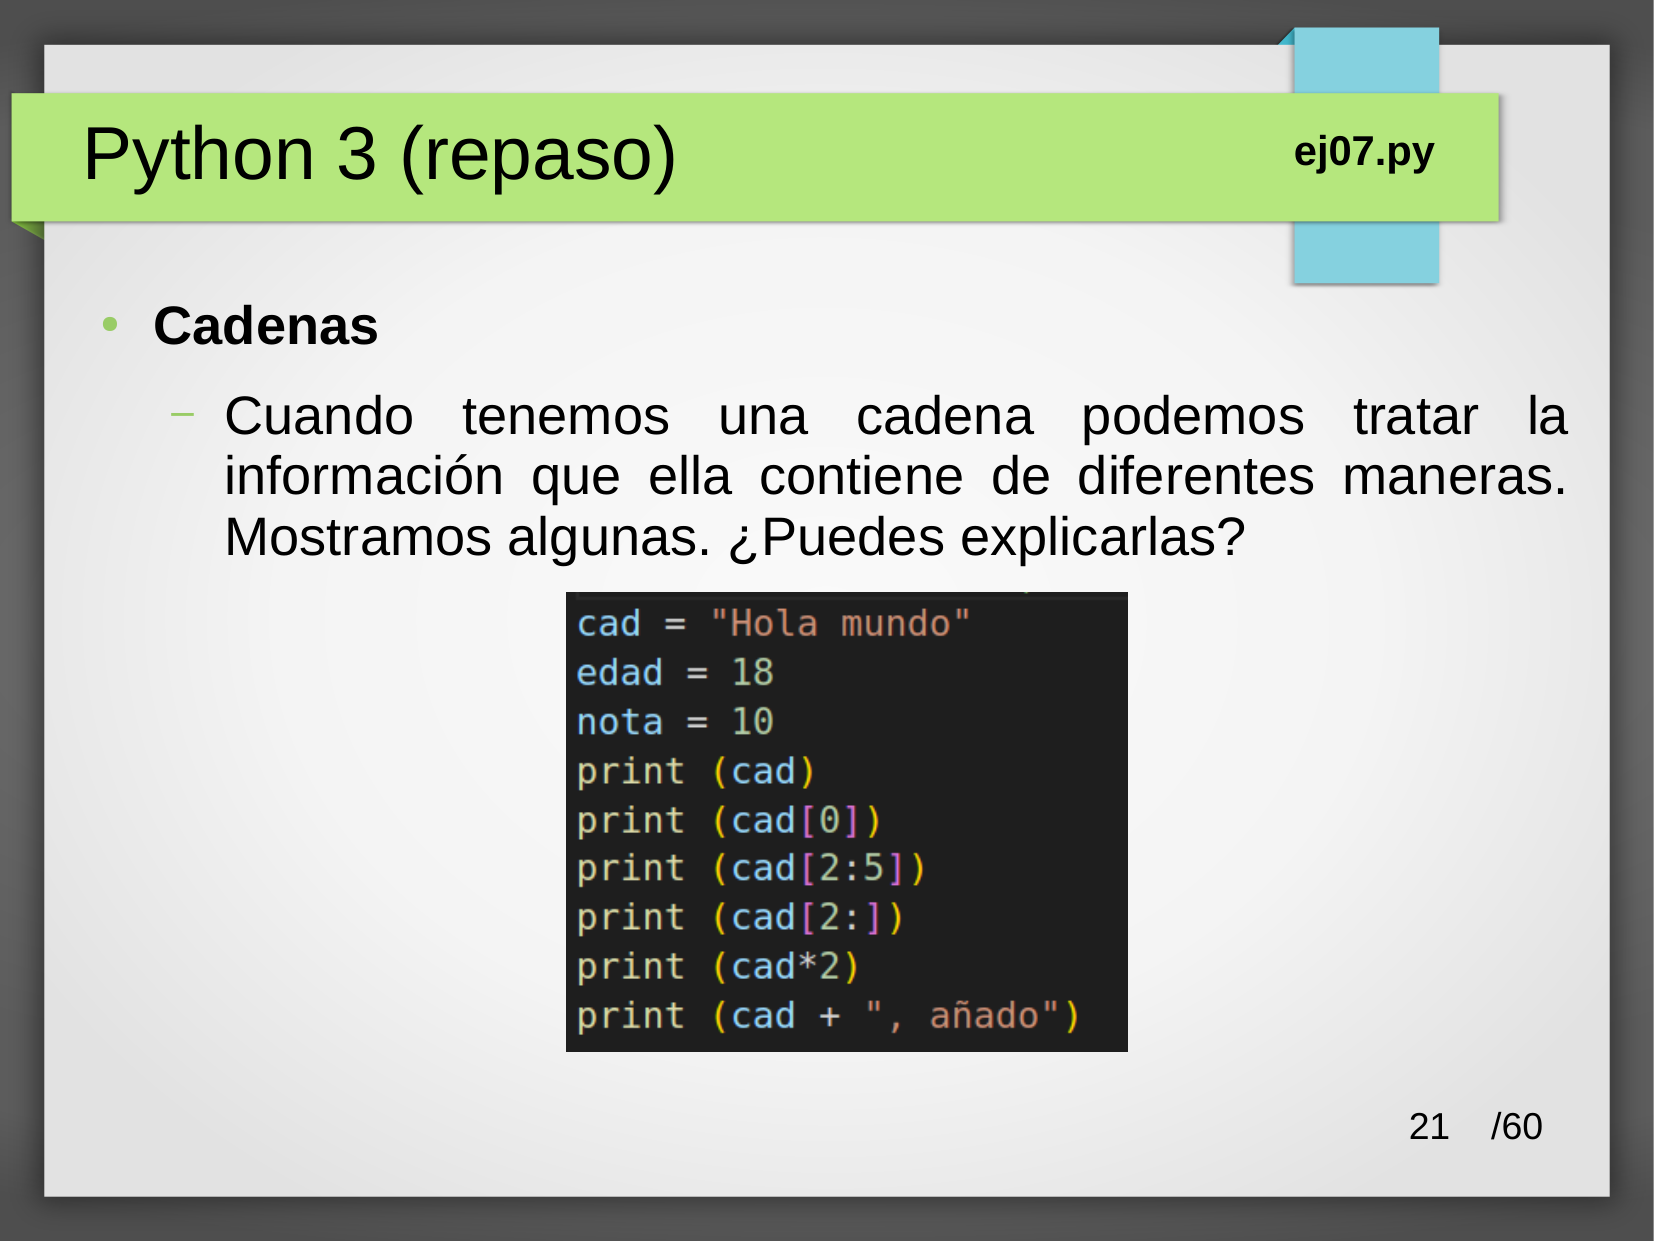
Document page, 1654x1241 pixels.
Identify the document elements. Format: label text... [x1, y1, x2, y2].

picture [0, 0, 1654, 1241]
text_box ej07.py [1279, 120, 1465, 229]
text_box /60 [1476, 1098, 1644, 1169]
title Python 3 (repaso) [82, 94, 1264, 213]
text_box <número> [1393, 1098, 1476, 1169]
list Cadenas Cuando tenemos una cadena podemos tratar la información que ella contiene de diferentes maneras. Mostramos algunas. ¿Puedes explicarlas? [82, 295, 1571, 1015]
